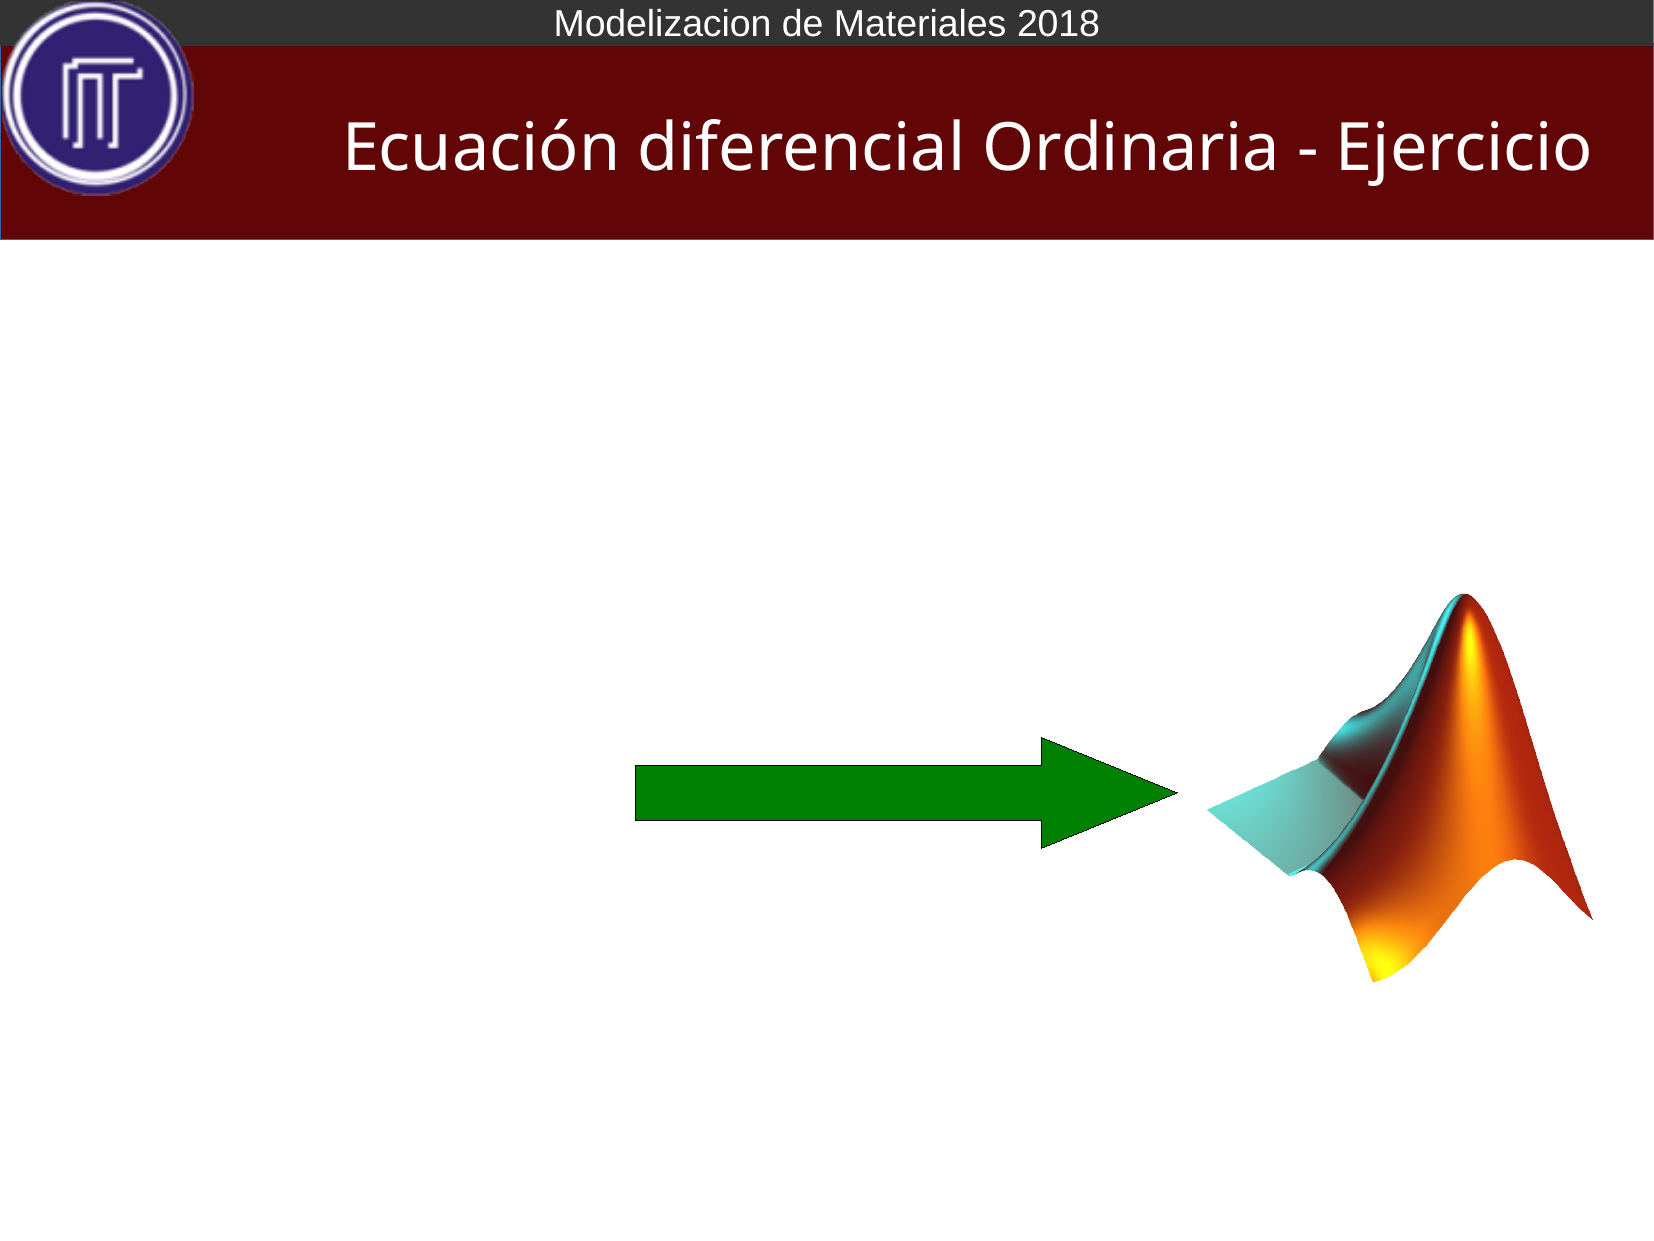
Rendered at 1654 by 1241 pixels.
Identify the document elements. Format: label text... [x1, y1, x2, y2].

picture [0, 0, 194, 196]
picture [1206, 591, 1594, 984]
text_box [635, 737, 1178, 849]
title Ecuación diferencial Ordinaria - Ejercicio [41, 70, 1654, 218]
